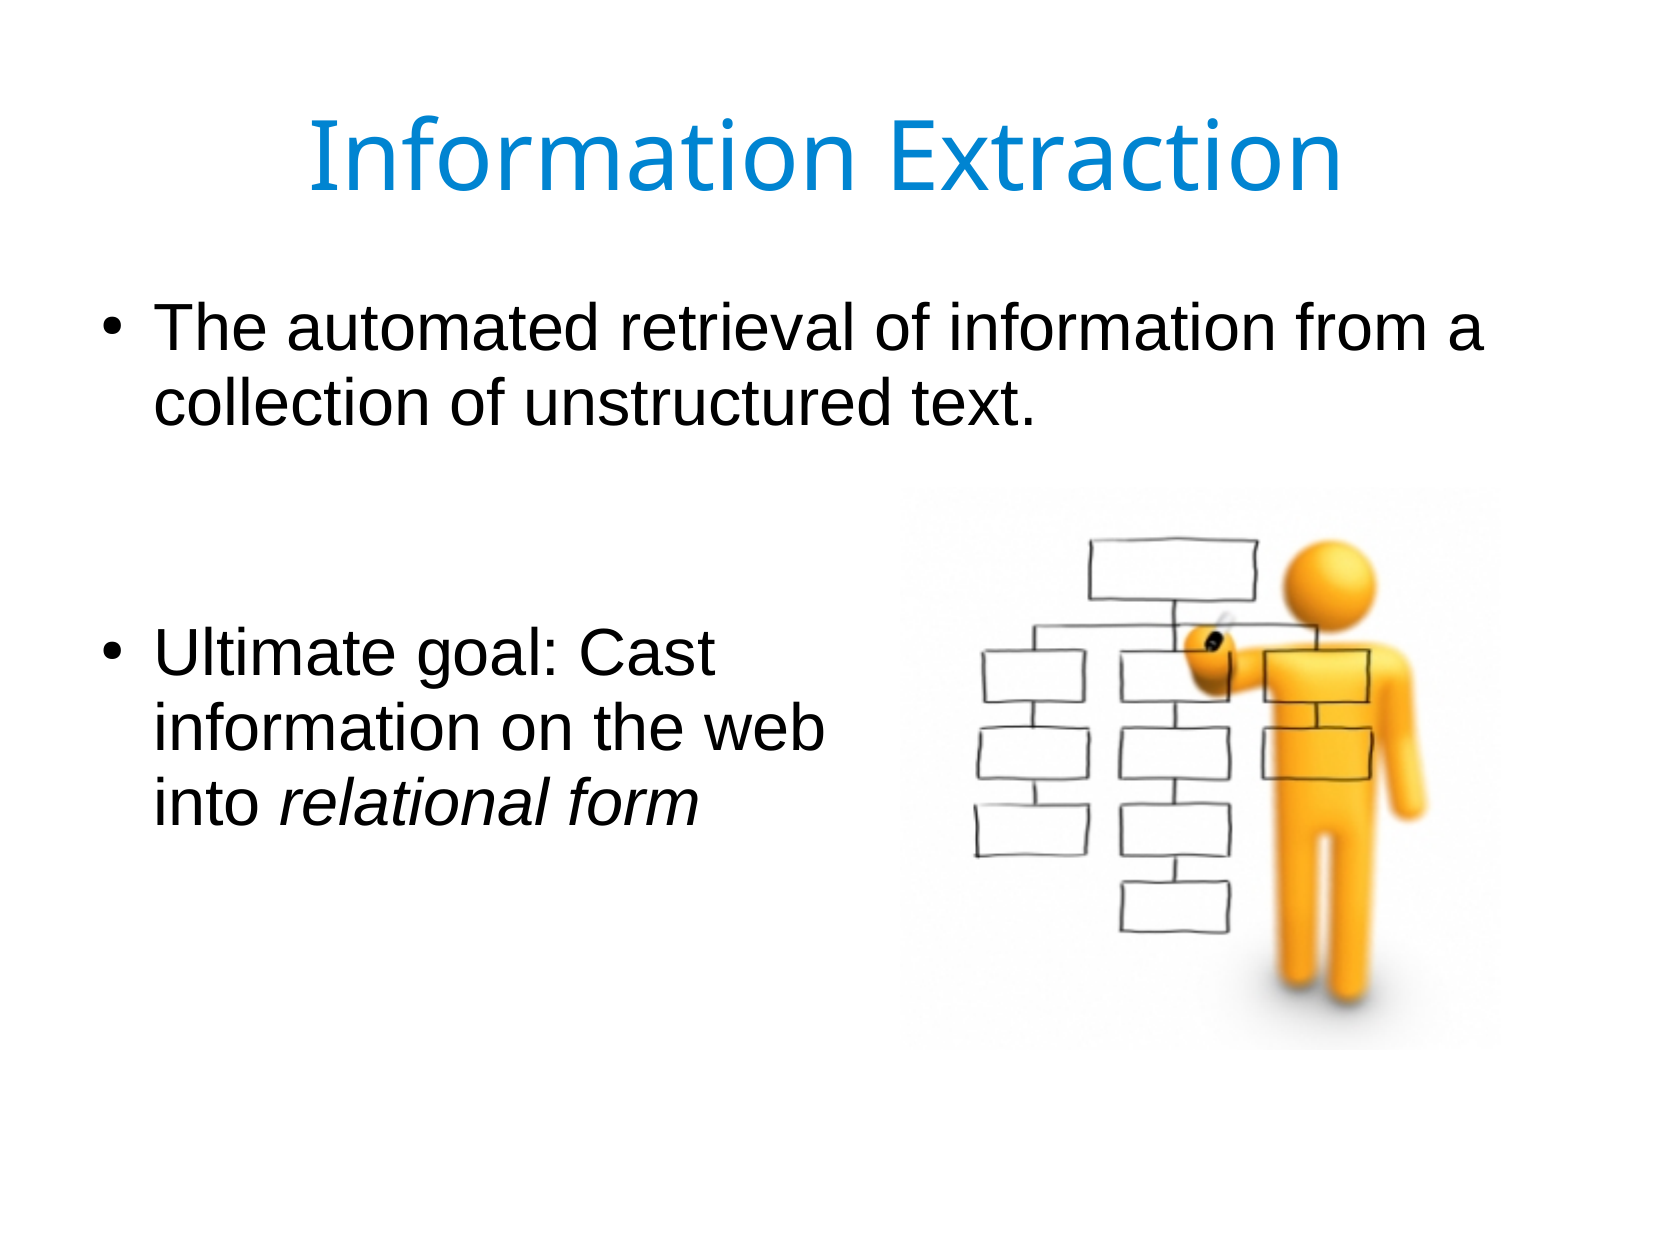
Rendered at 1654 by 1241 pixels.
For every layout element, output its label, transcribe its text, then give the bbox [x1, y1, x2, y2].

list Ultimate goal: Cast information on the web into relational form [82, 615, 901, 855]
picture [900, 487, 1501, 1051]
title Information Extraction [82, 49, 1571, 257]
list The automated retrieval of information from a collection of unstructured text. [82, 290, 1571, 488]
